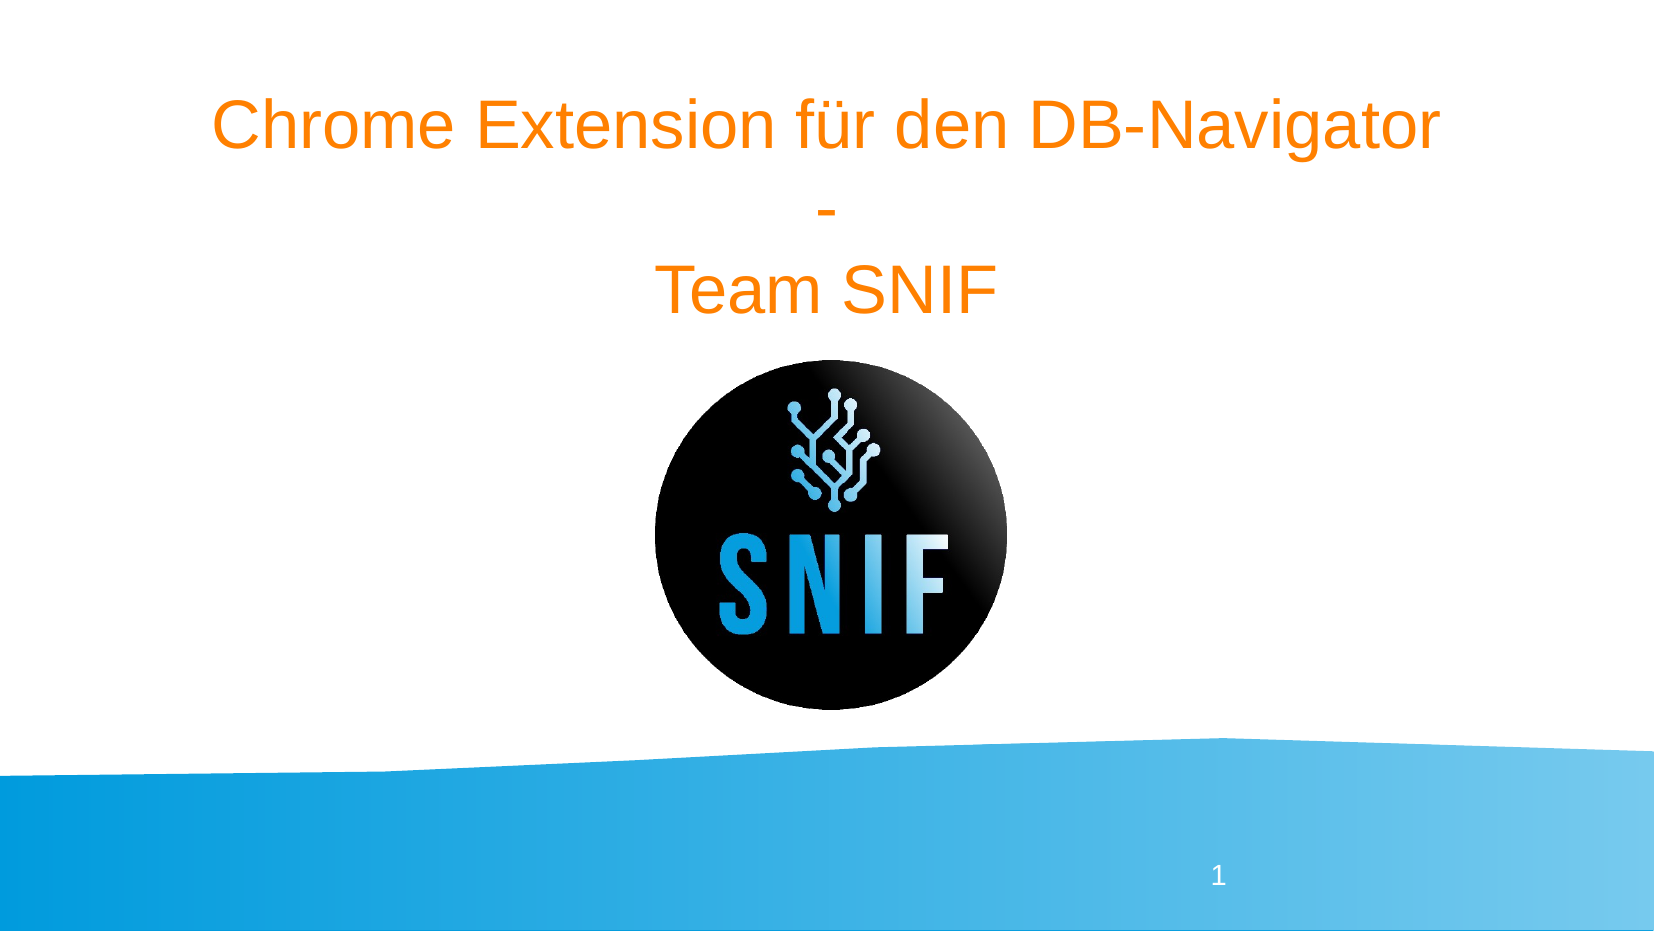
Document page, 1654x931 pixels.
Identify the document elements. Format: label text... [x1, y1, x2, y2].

title Chrome Extension für den DB-Navigator - Team SNIF [88, 88, 1565, 319]
picture [510, 286, 1152, 768]
